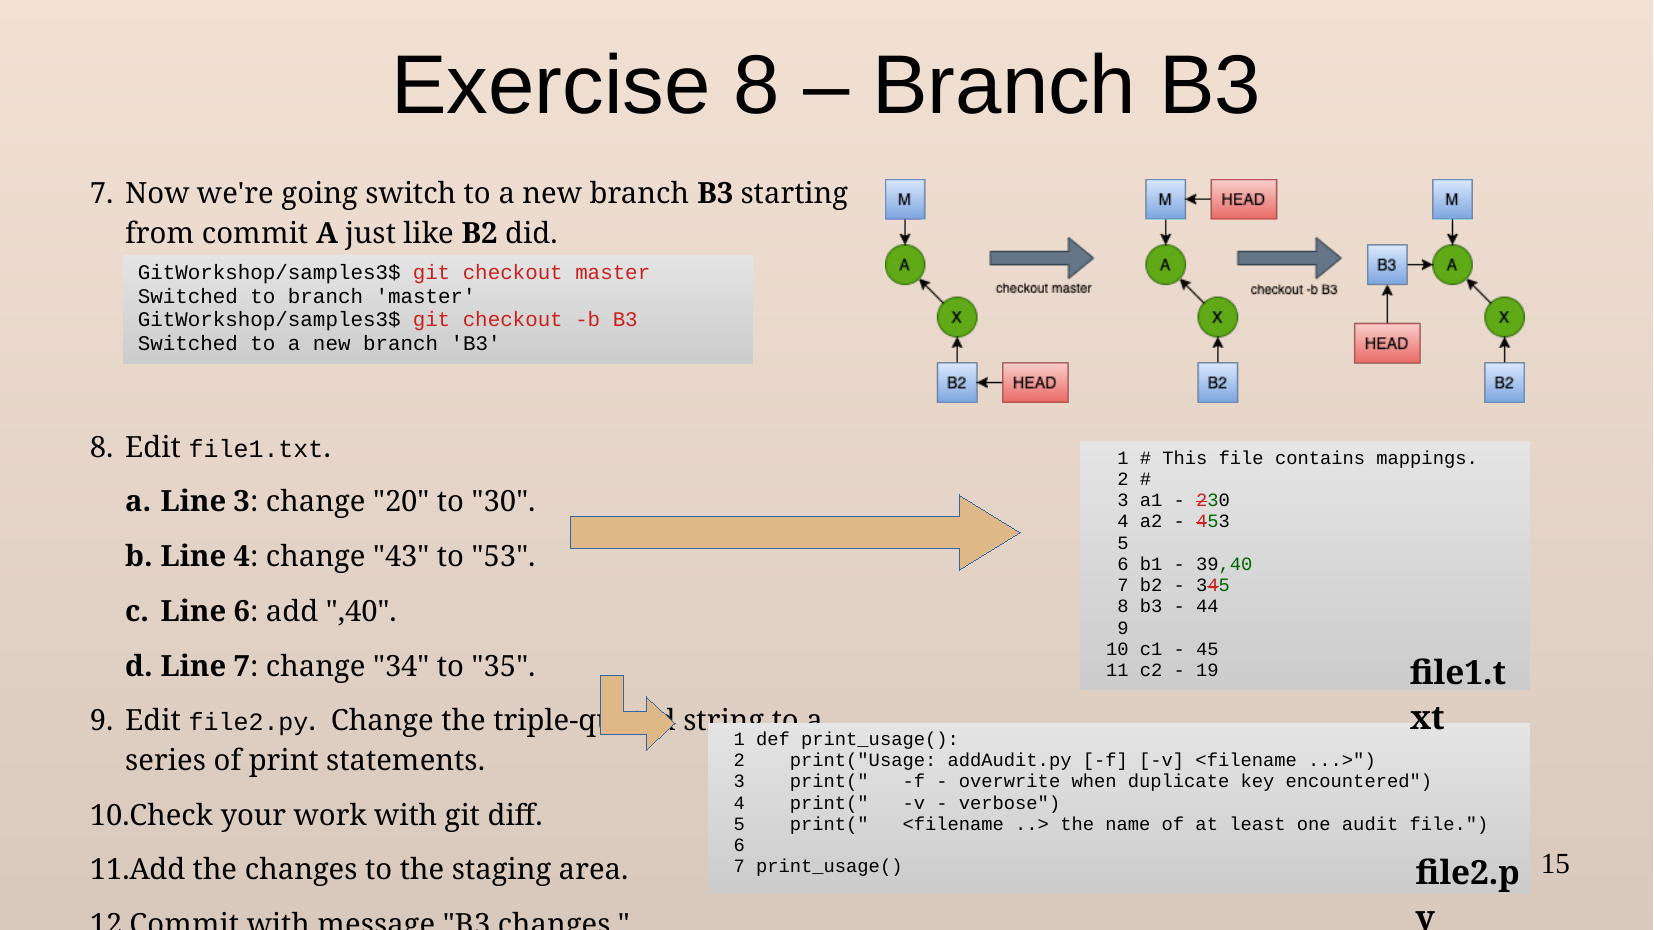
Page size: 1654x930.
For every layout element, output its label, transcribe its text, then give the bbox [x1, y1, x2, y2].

text_box Now we're going switch to a new branch B3 starting from commit A just like B2 did. Edit file1.txt. Line 3: change "20" to "30". Line 4: change "43" to "53". Line 6: add ",40". Line 7: change "34" to "35". Edit file2.py. Change the triple-quoted string to a series of print statements. Check your work with git diff. Add the changes to the staging area. Commit with message "B3 changes." [75, 165, 886, 844]
text_box file1.txt [1395, 641, 1531, 695]
text_box GitWorkshop/samples3$ git checkout master Switched to branch 'master' GitWorkshop/samples3$ git checkout -b B3 Switched to a new branch 'B3' [123, 255, 754, 364]
text_box [570, 494, 1021, 571]
text_box 1 # This file contains mappings. 2 # 3 a1 - 230 4 a2 - 453 5 6 b1 - 39,40 7 b2 - 345 8 b3 - 44 9 10 c1 - 45 11 c2 - 19 [1080, 441, 1531, 691]
text_box [600, 675, 676, 751]
title Exercise 8 – Branch B3 [82, 19, 1571, 151]
text_box file2.py [1400, 841, 1536, 894]
text_box 1 def print_usage(): 2 print("Usage: addAudit.py [-f] [-v] <filename ...>") 3 print(" -f - overwrite when duplicate key encountered") 4 print(" -v - verbose") 5 print(" <filename ..> the name of at least one audit file.") 6 7 print_usage() [707, 722, 1531, 894]
picture [885, 179, 1525, 403]
